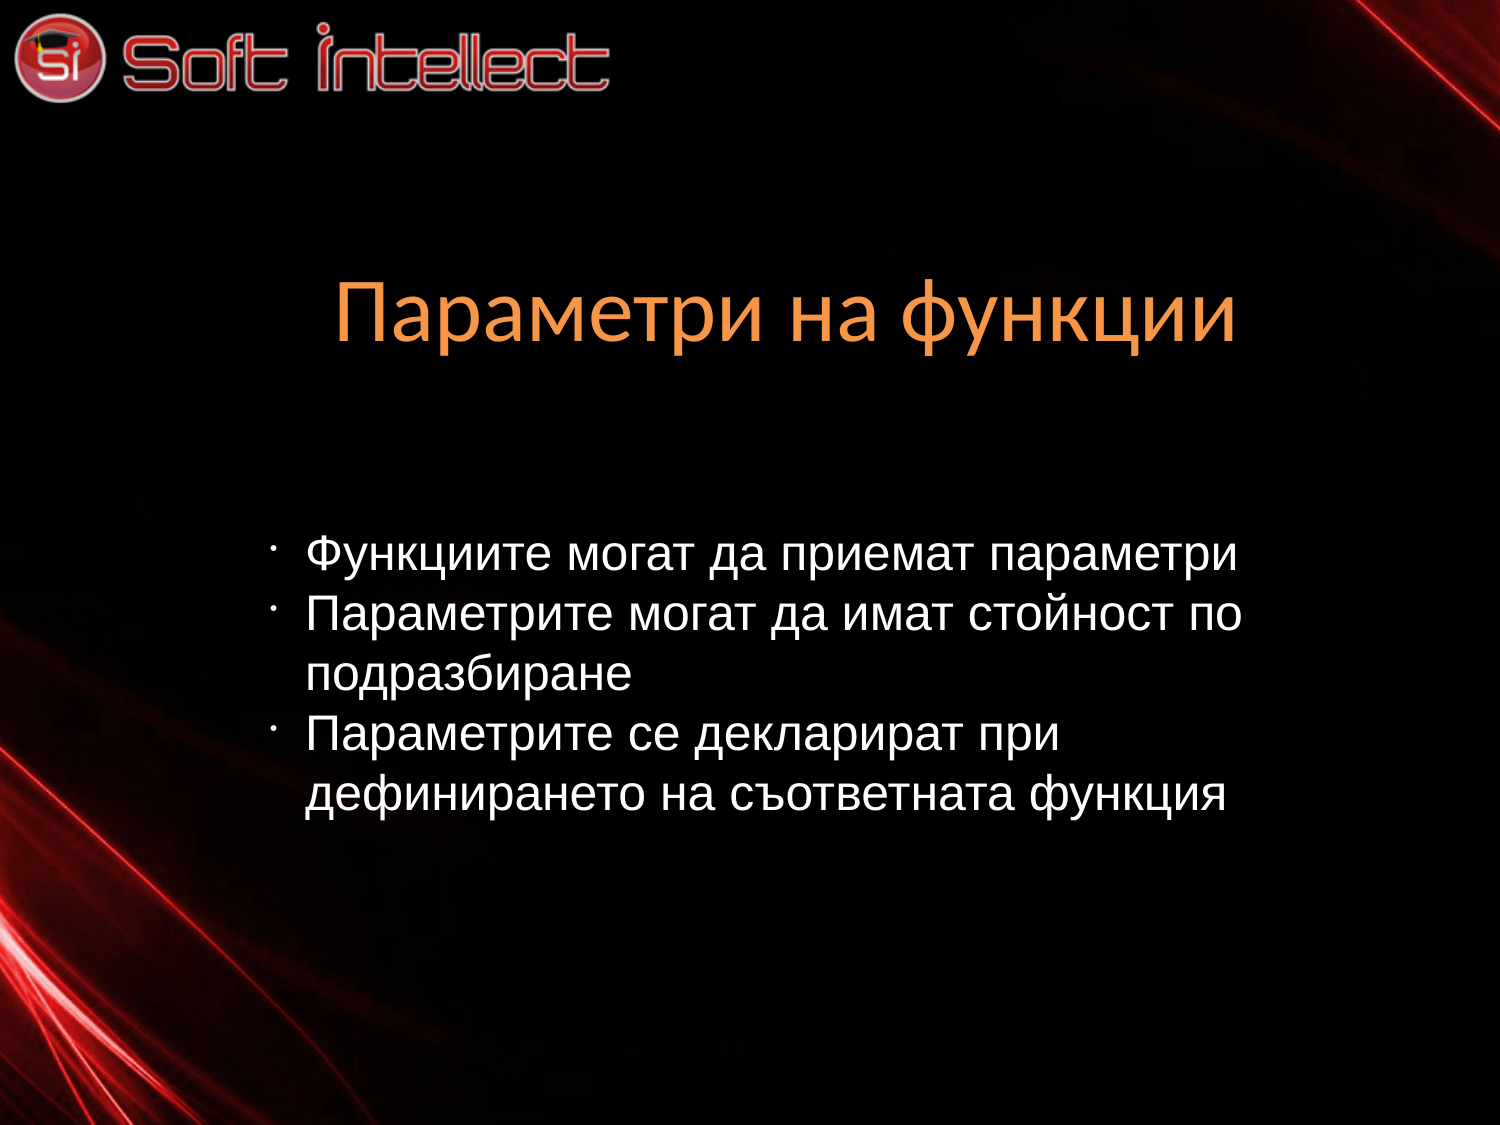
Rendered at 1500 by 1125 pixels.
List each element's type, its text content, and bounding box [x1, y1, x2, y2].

picture [0, 0, 1500, 1125]
text_box Функциите могат да приемат параметри Параметрите могат да имат стойност по подразбиране Параметрите се декларират при дефинирането на съответната функция [255, 513, 1305, 1125]
text_box Параметри на функции [149, 184, 1424, 425]
